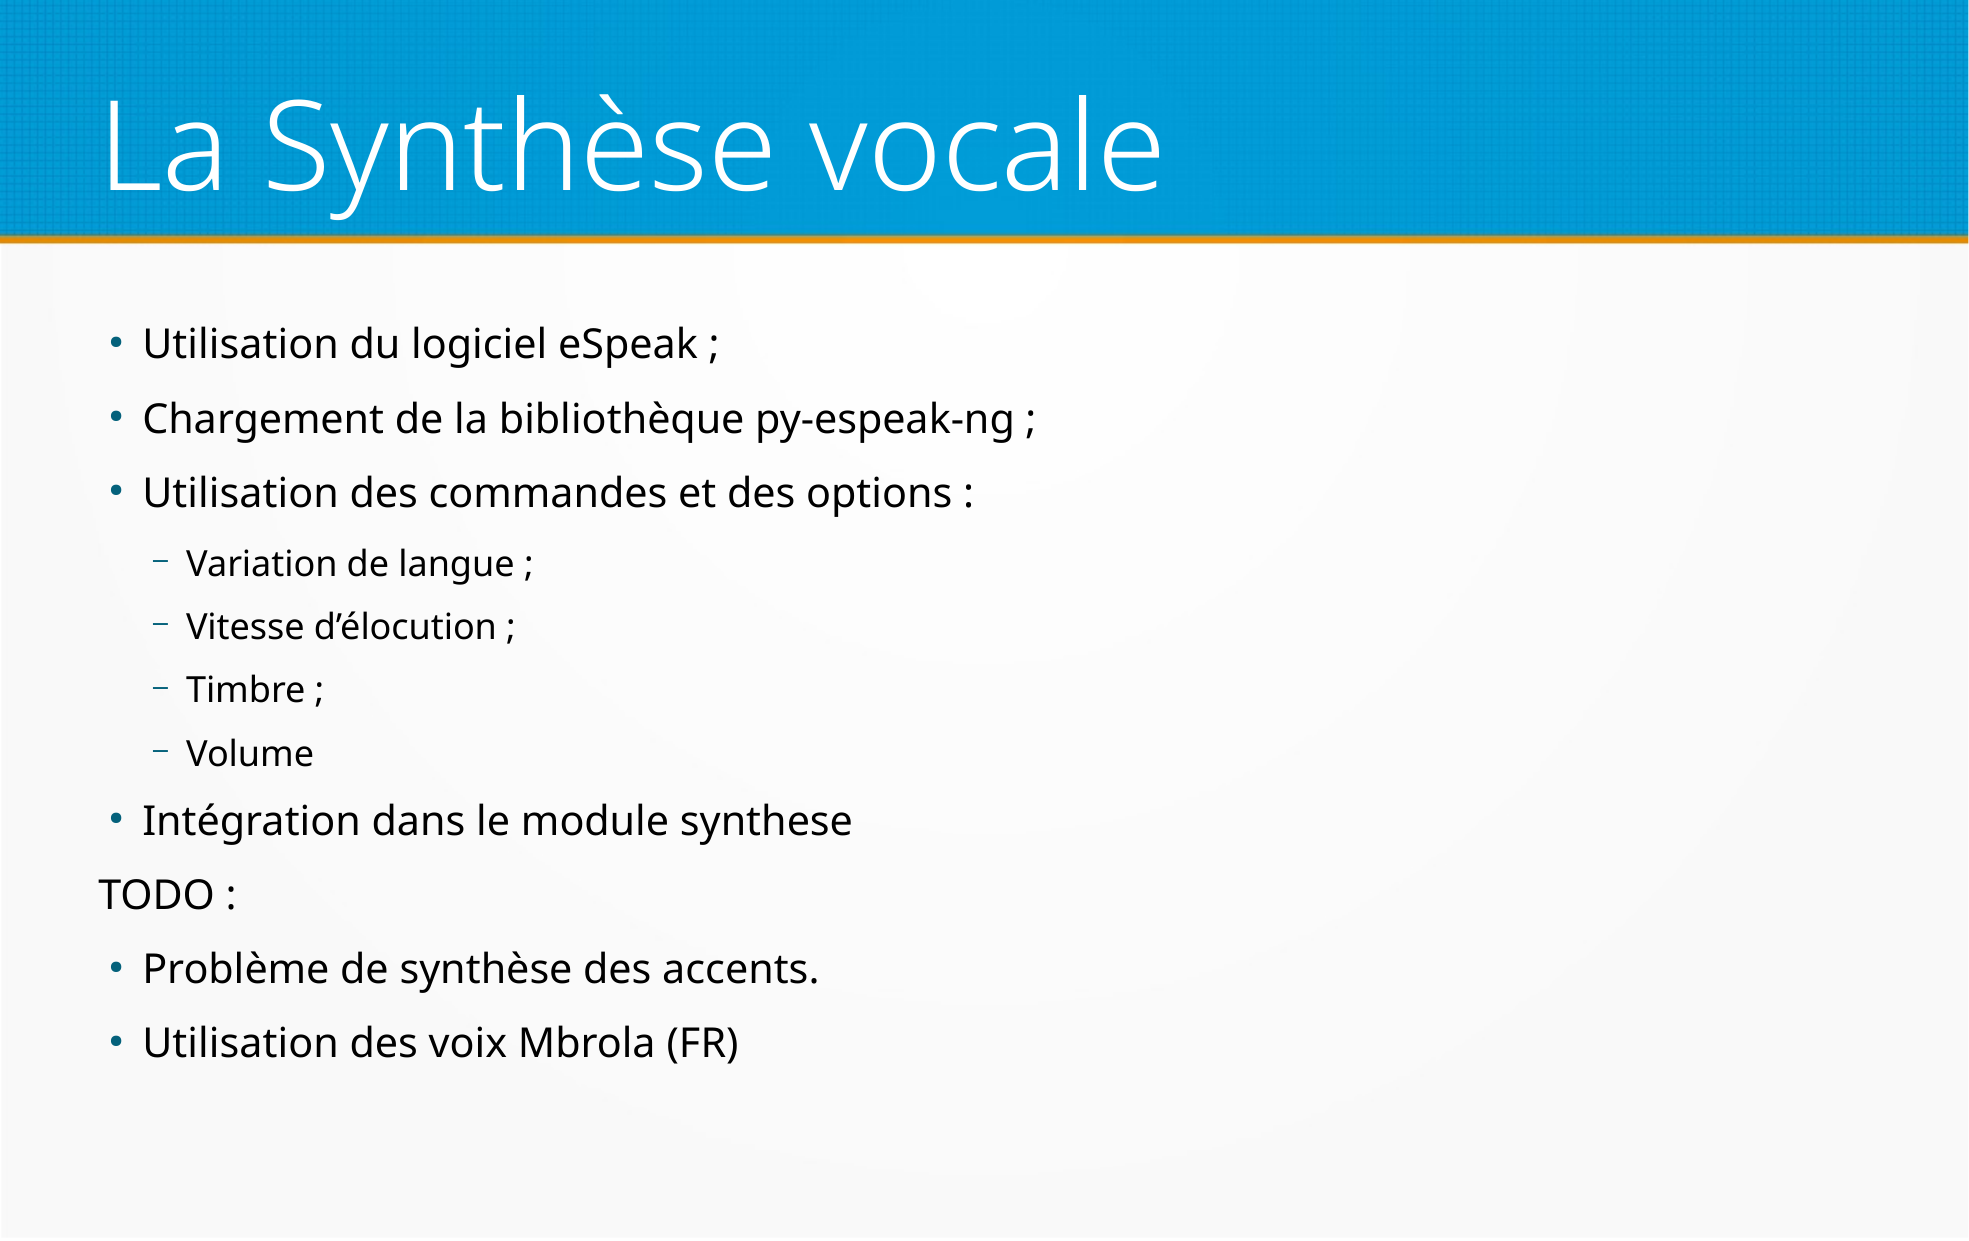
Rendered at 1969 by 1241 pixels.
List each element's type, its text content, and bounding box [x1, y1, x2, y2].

title La Synthèse vocale [98, 19, 1870, 227]
picture [0, 233, 1969, 1241]
list Utilisation du logiciel eSpeak ; Chargement de la bibliothèque py-espeak-ng ; Utilisation des commandes et des options : Variation de langue ; Vitesse d’élocution ; Timbre ; Volume Intégration dans le module synthese TODO : Problème de synthèse des accents. Utilisation des voix Mbrola (FR) [98, 315, 1861, 1081]
